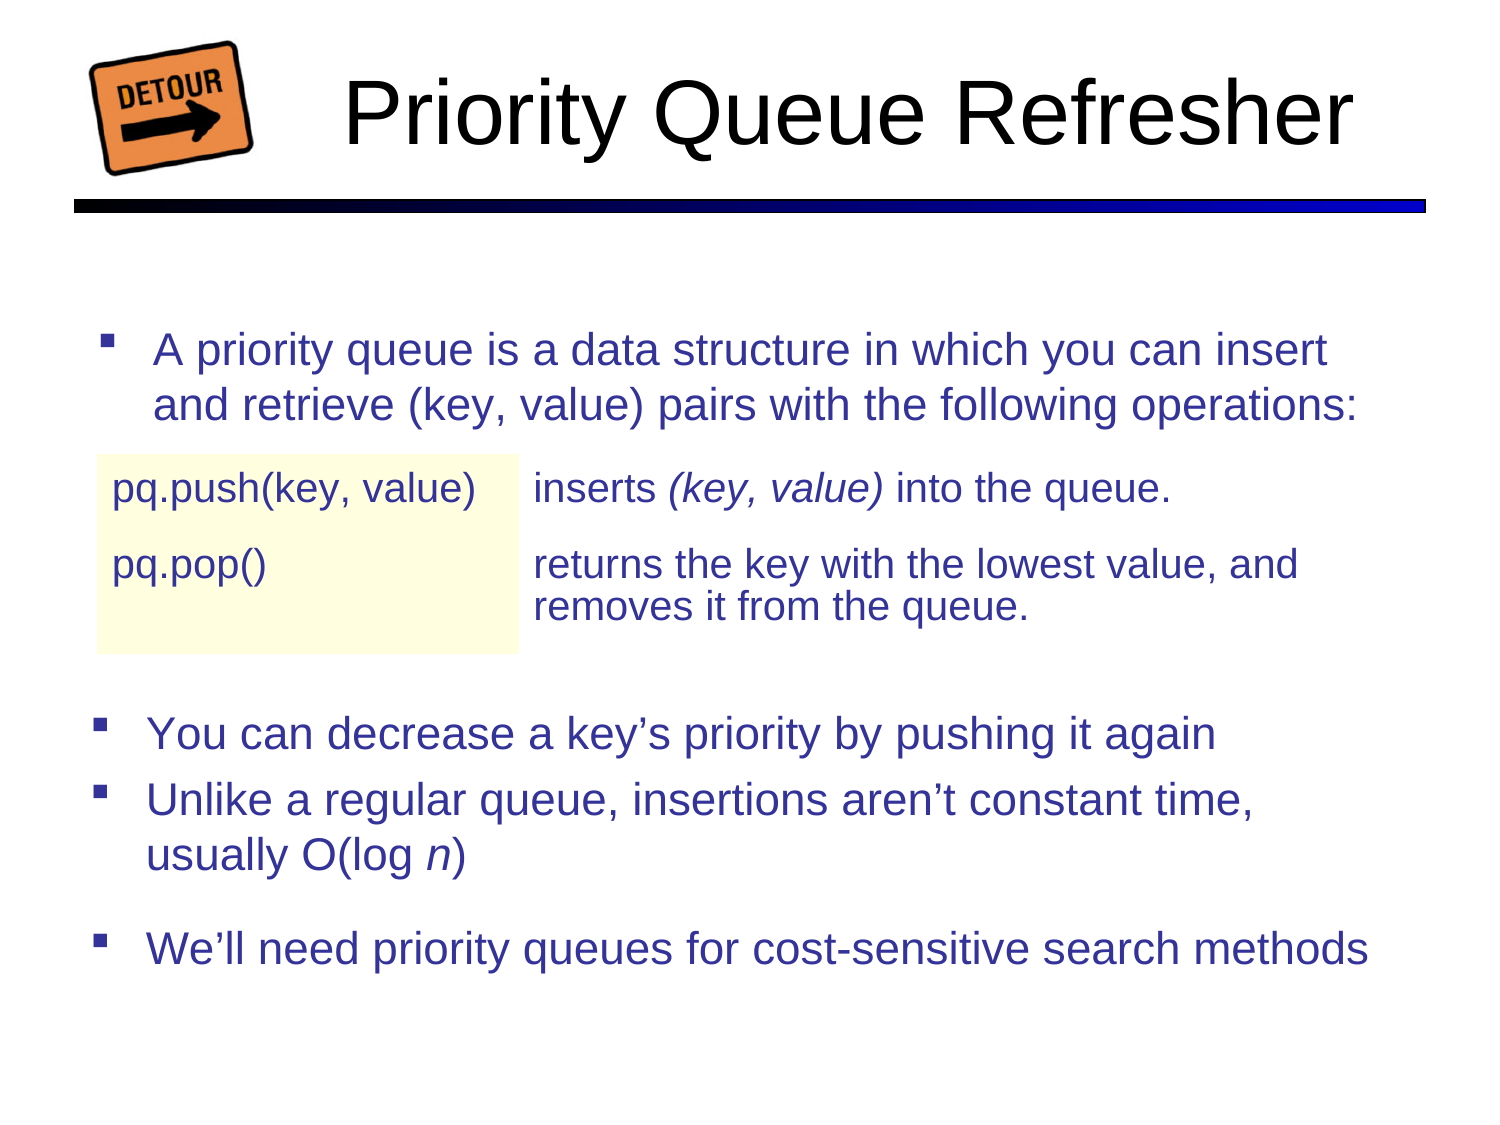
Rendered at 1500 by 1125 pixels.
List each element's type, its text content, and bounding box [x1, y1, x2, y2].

table_header inserts (key, value) into the queue. [519, 454, 1372, 531]
table_cell pq.pop() [97, 531, 519, 654]
table_cell returns the key with the lowest value, and removes it from the queue. [519, 531, 1372, 654]
table_header pq.push(key, value) [97, 454, 519, 531]
text_box A priority queue is a data structure in which you can insert and retrieve (key, value) pairs with the following operations: [82, 245, 1433, 447]
text_box Priority Queue Refresher [268, 45, 1431, 171]
picture [85, 37, 257, 179]
text_box You can decrease a key’s priority by pushing it again Unlike a regular queue, insertions aren’t constant time, usually O(log n) We’ll need priority queues for cost-sensitive search methods [75, 668, 1426, 1086]
